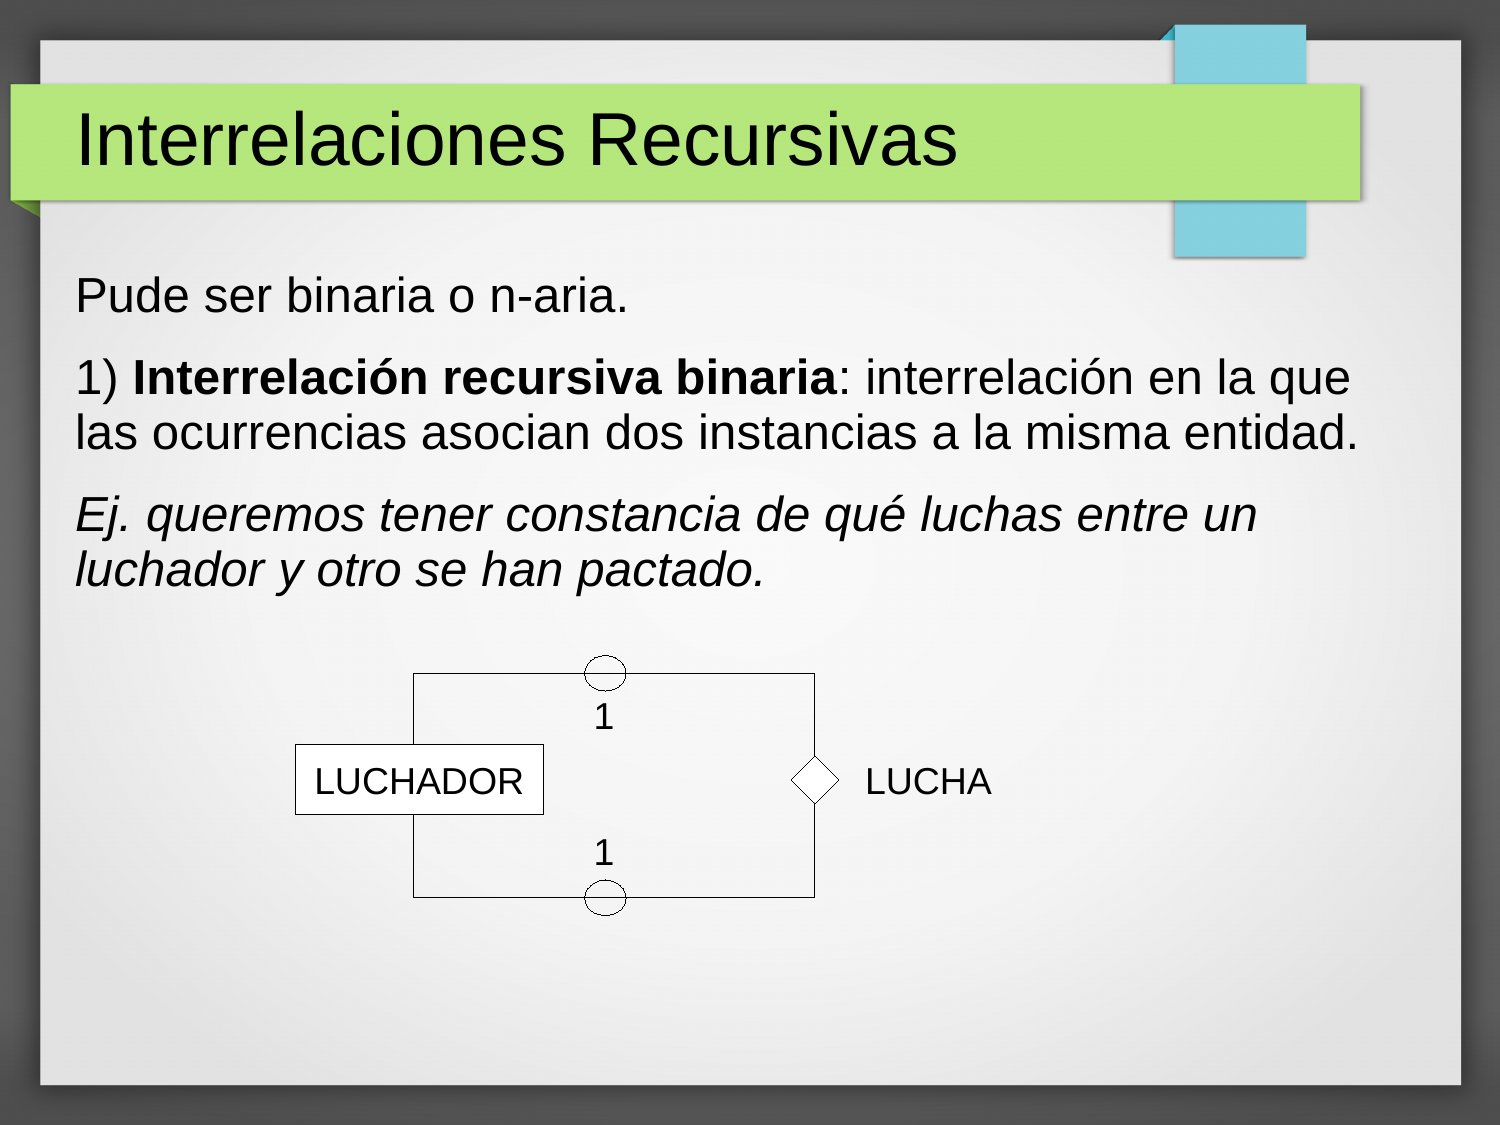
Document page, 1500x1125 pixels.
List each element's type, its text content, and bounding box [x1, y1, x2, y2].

text_box 1 [578, 820, 630, 881]
text_box [791, 755, 839, 804]
picture [0, 0, 1500, 1125]
text_box [584, 655, 627, 684]
text_box 1 [578, 684, 630, 745]
text_box [584, 881, 627, 916]
text_box LUCHA [850, 749, 1011, 810]
title Interrelaciones Recursivas [75, 85, 1147, 193]
text_box LUCHADOR [295, 744, 544, 815]
list Pude ser binaria o n-aria. 1) Interrelación recursiva binaria: interrelación en la que las ocurrencias asocian dos instancias a la misma entidad. Ej. queremos tener constancia de qué luchas entre un luchador y otro se han pactado. [75, 267, 1426, 921]
